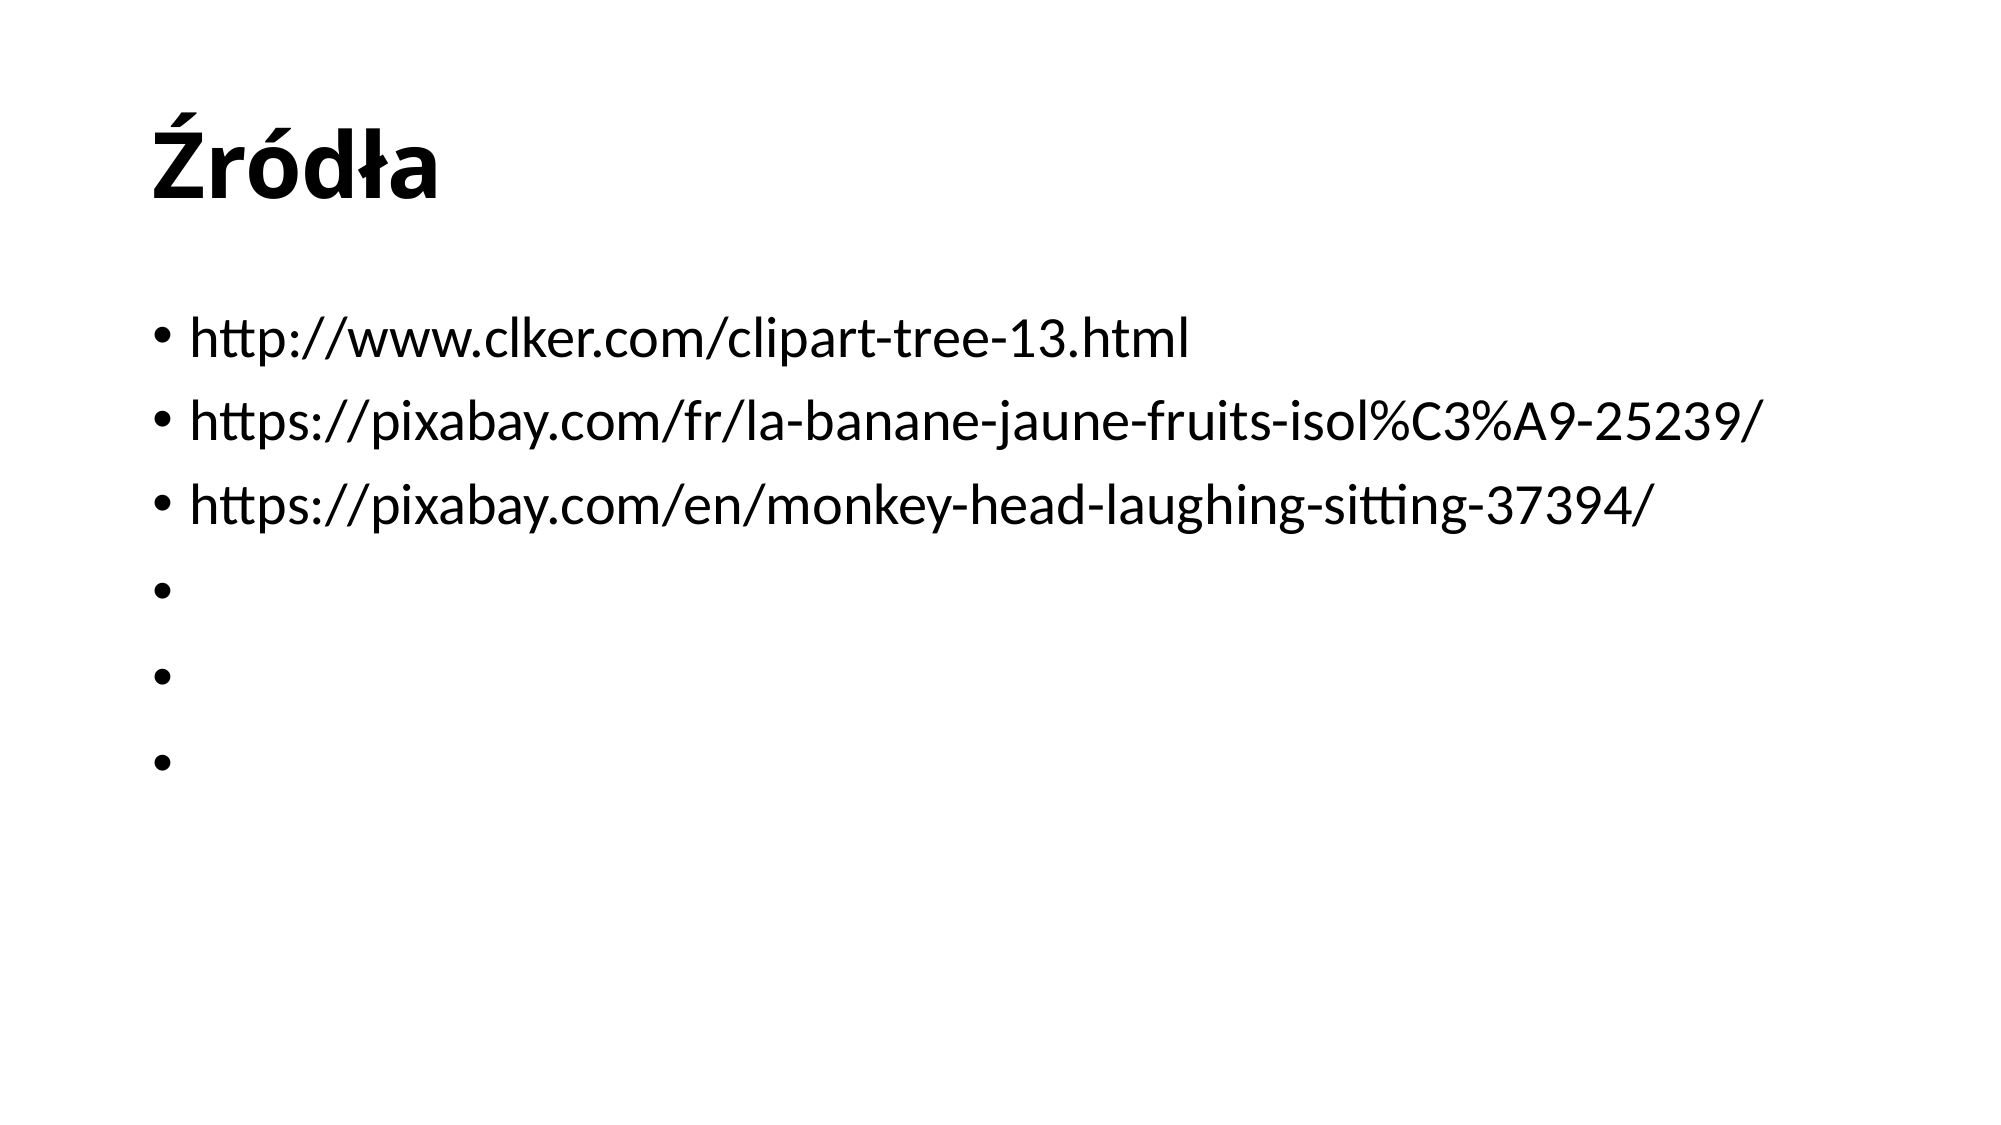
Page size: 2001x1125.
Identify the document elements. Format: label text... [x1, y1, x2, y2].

list http://www.clker.com/clipart-tree-13.html https://pixabay.com/fr/la-banane-jaune-fruits-isol%C3%A9-25239/ https://pixabay.com/en/monkey-head-laughing-sitting-37394/ [137, 299, 1863, 1014]
title Źródła [137, 59, 1863, 278]
